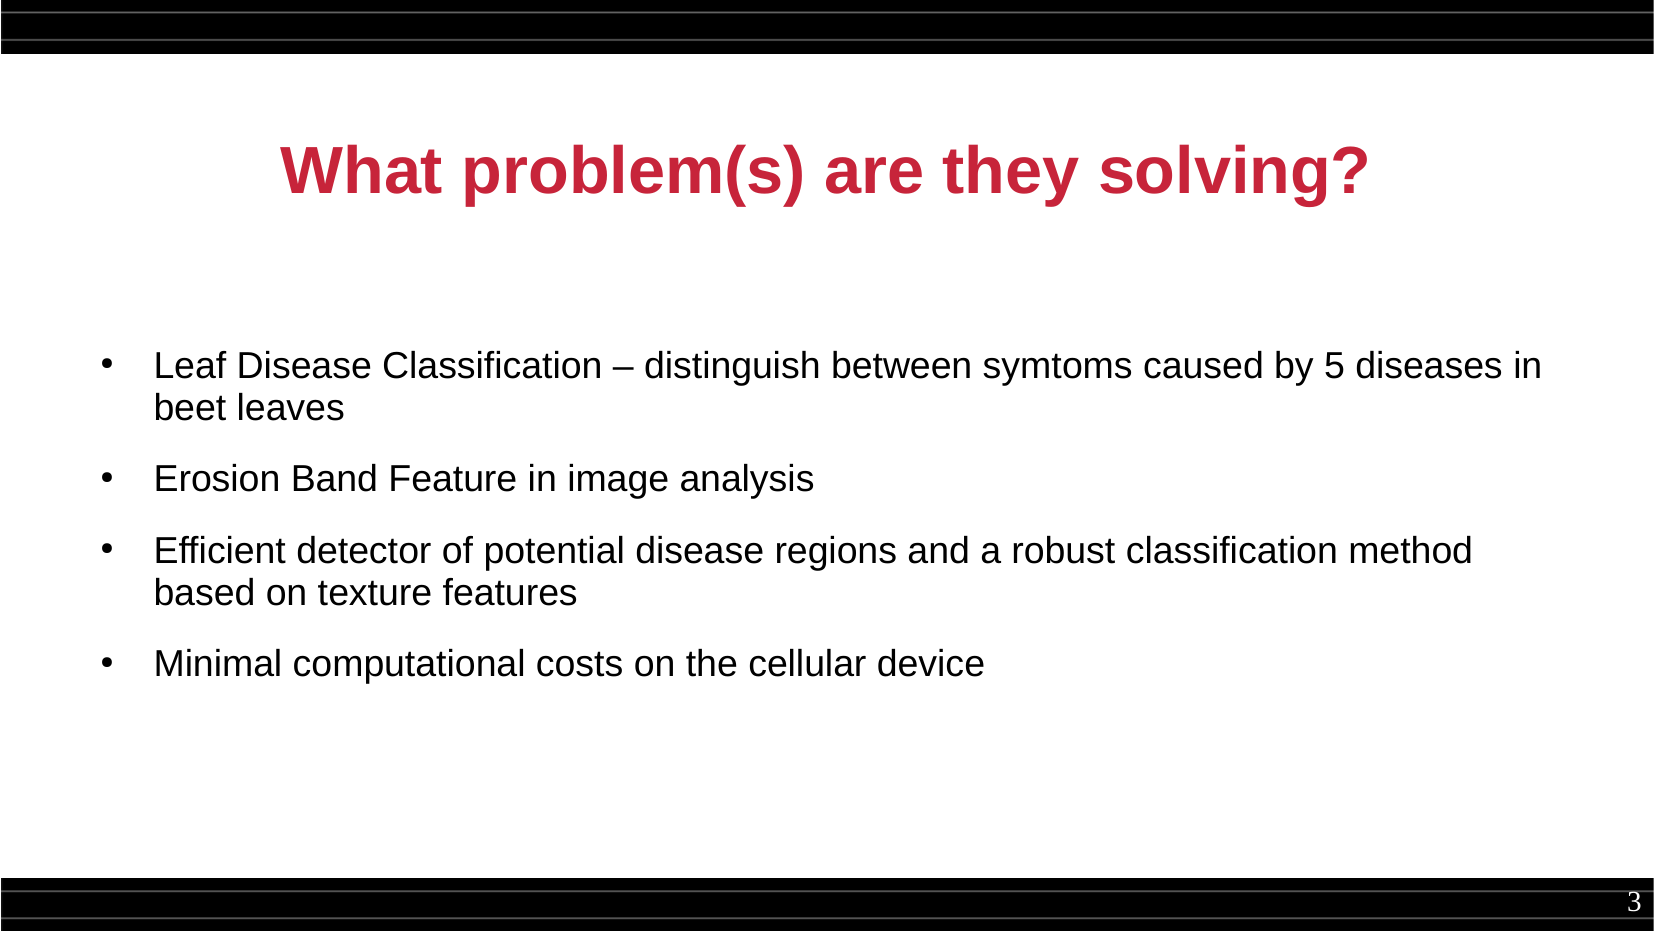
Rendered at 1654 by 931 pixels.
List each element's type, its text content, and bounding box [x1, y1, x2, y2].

picture [1, 0, 1654, 54]
list Leaf Disease Classification – distinguish between symtoms caused by 5 diseases in beet leaves Erosion Band Feature in image analysis Efficient detector of potential disease regions and a robust classification method based on texture features Minimal computational costs on the cellular device [82, 271, 1571, 758]
title What problem(s) are they solving? [82, 92, 1571, 249]
picture [1, 878, 1654, 931]
